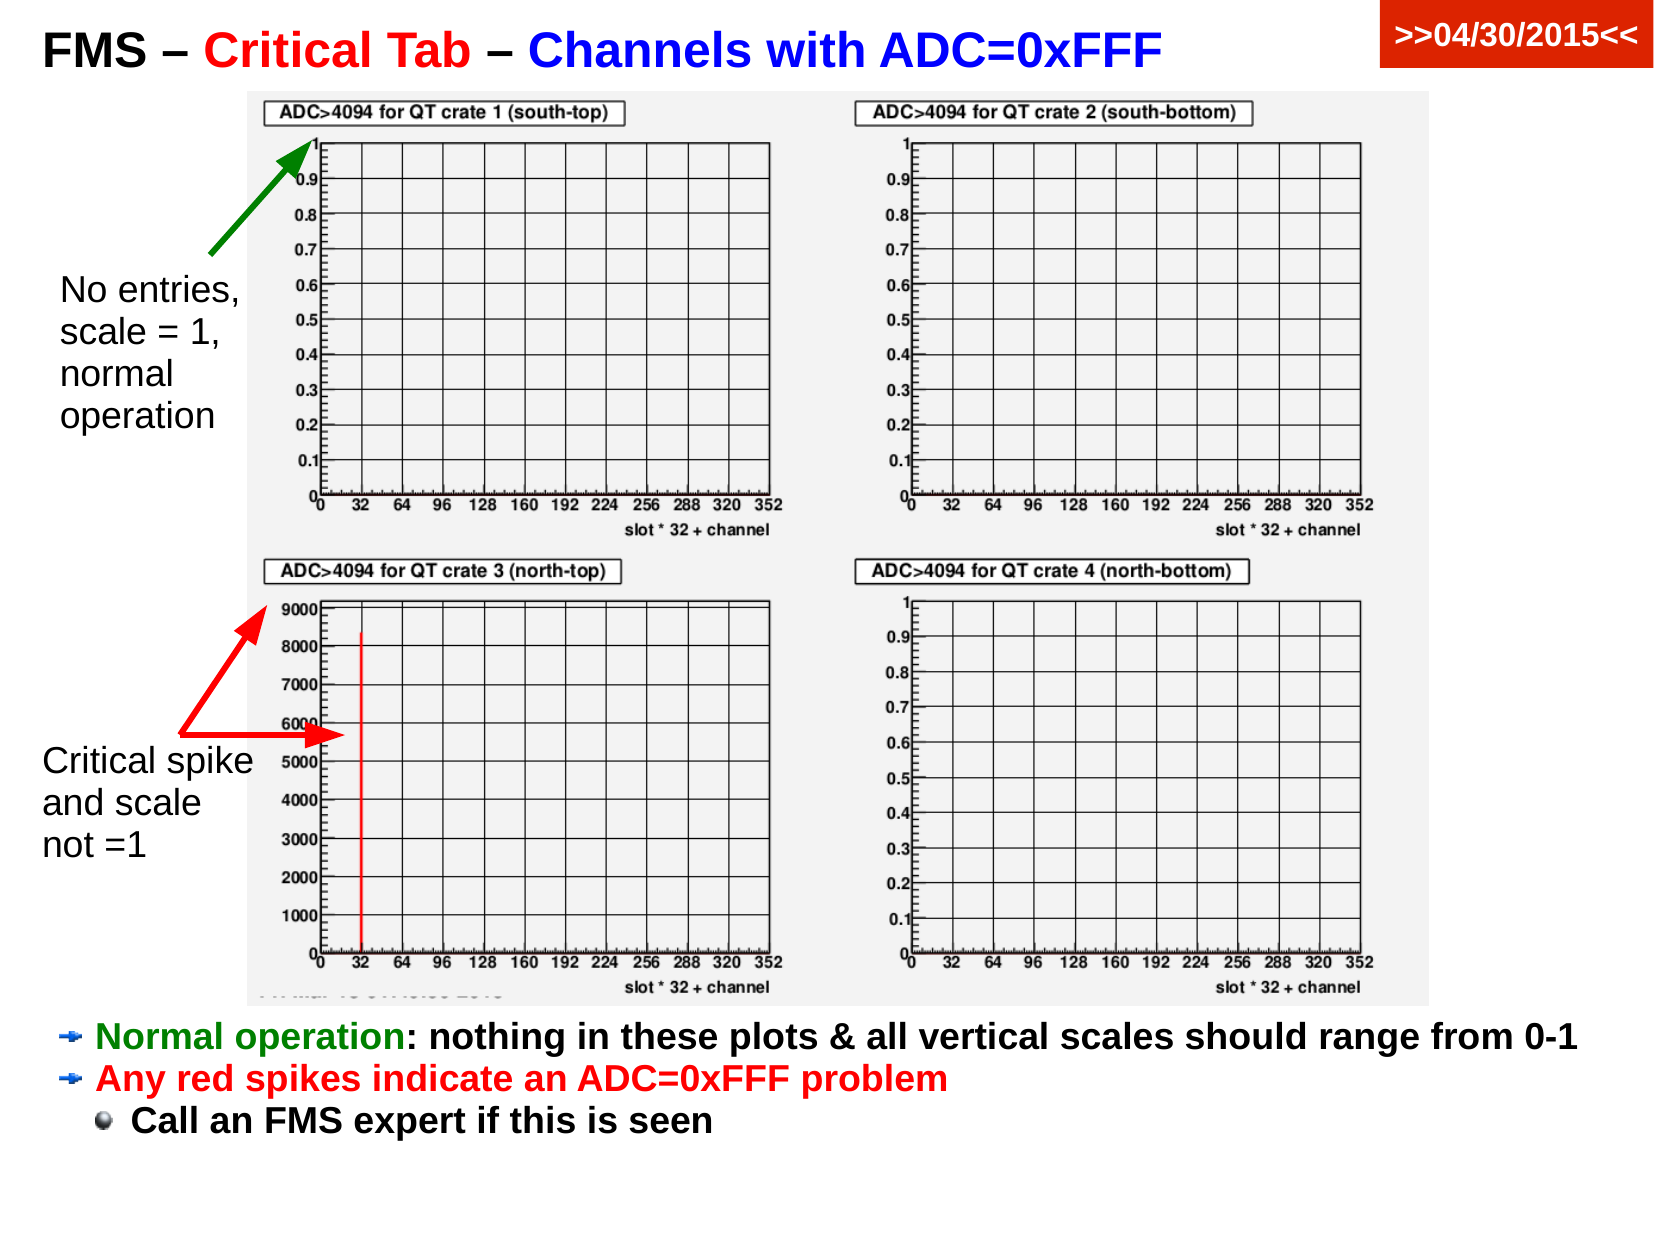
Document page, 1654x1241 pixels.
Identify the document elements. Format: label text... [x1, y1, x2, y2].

text_box Critical spike and scale not =1 [27, 731, 269, 873]
text_box FMS – Critical Tab – Channels with ADC=0xFFF [27, 15, 1213, 87]
picture [247, 91, 1429, 1006]
text_box >>04/30/2015<< [1379, 0, 1654, 68]
text_box No entries, scale = 1, normal operation [45, 261, 256, 444]
text_box Normal operation: nothing in these plots & all vertical scales should range from 0-1 Any red spikes indicate an ADC=0xFFF problem Call an FMS expert if this is seen [45, 1008, 1630, 1149]
